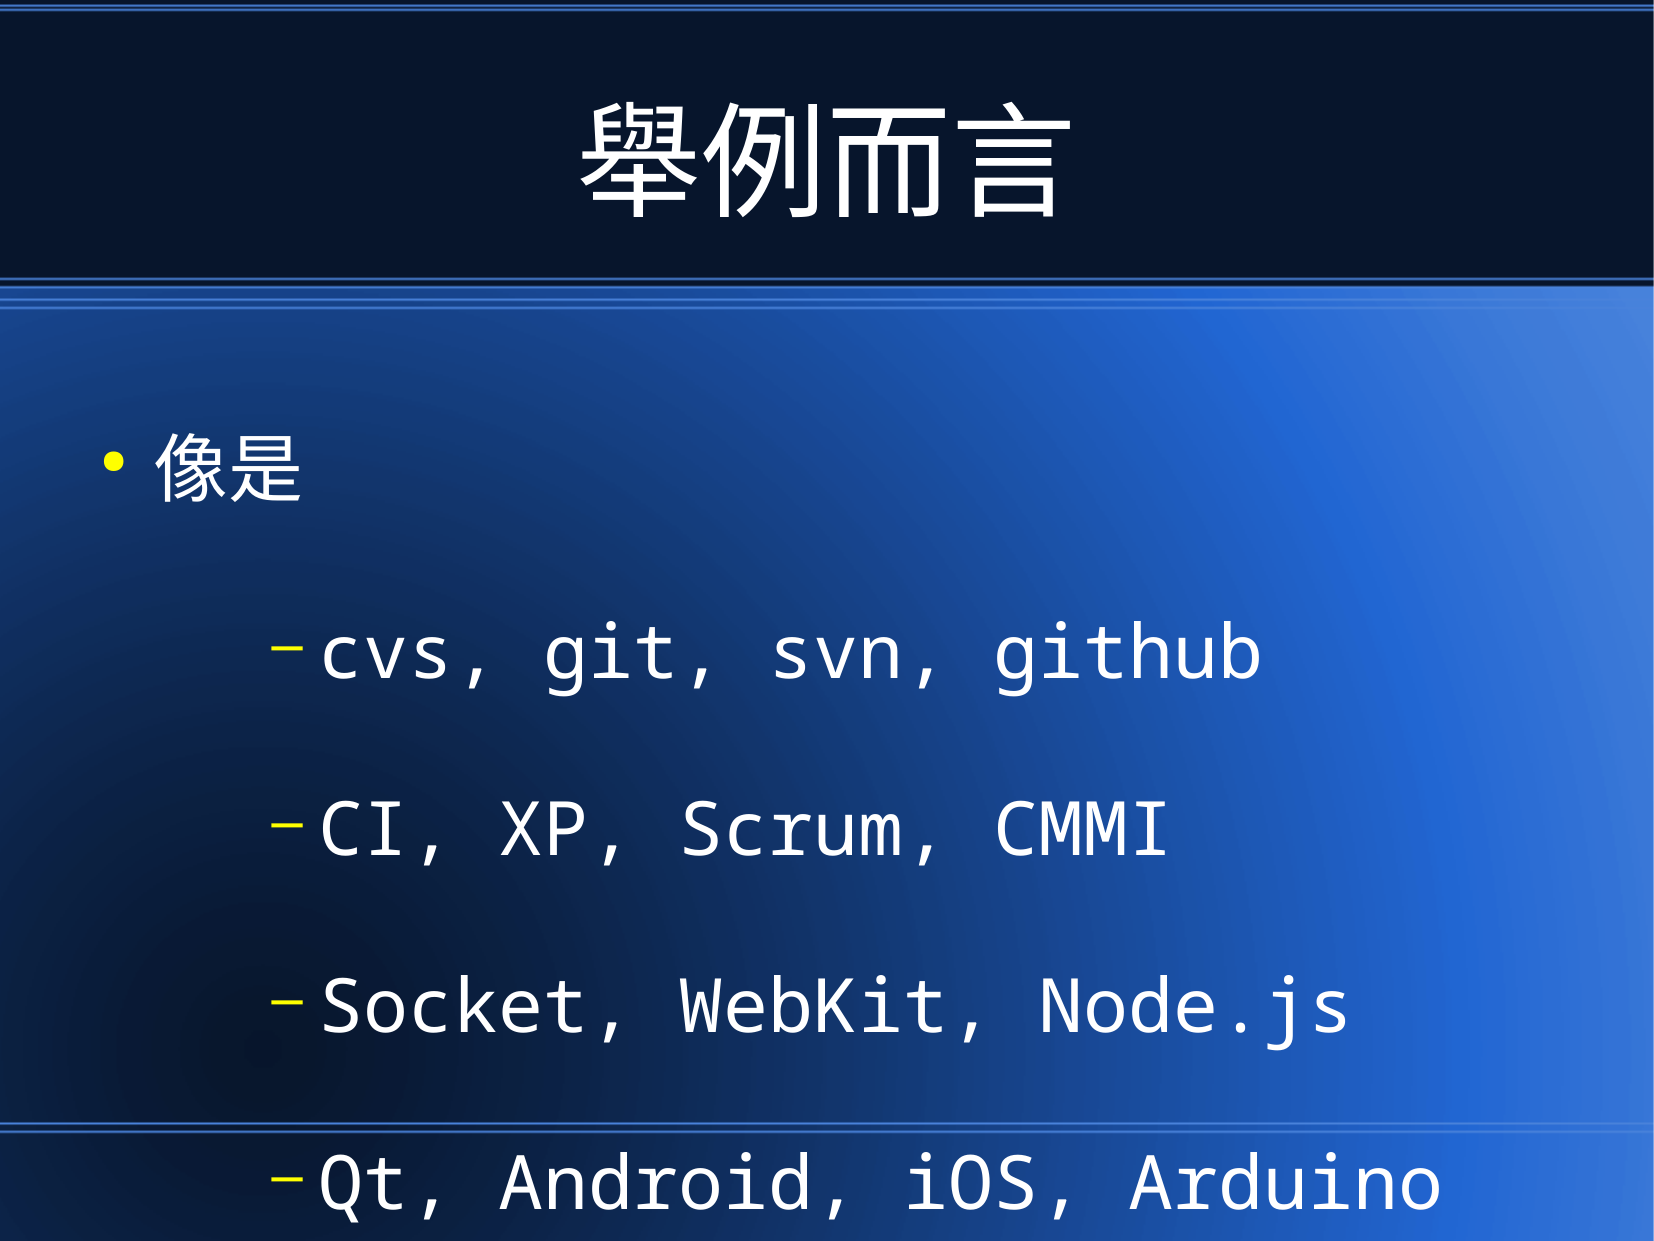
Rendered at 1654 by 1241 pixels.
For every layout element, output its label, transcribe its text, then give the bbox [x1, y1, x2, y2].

title 舉例而言 [82, 49, 1571, 257]
picture [0, 0, 1654, 1241]
list 像是 cvs, git, svn, github CI, XP, Scrum, CMMI Socket, WebKit, Node.js Qt, Android, iOS, Arduino [82, 355, 1571, 1241]
